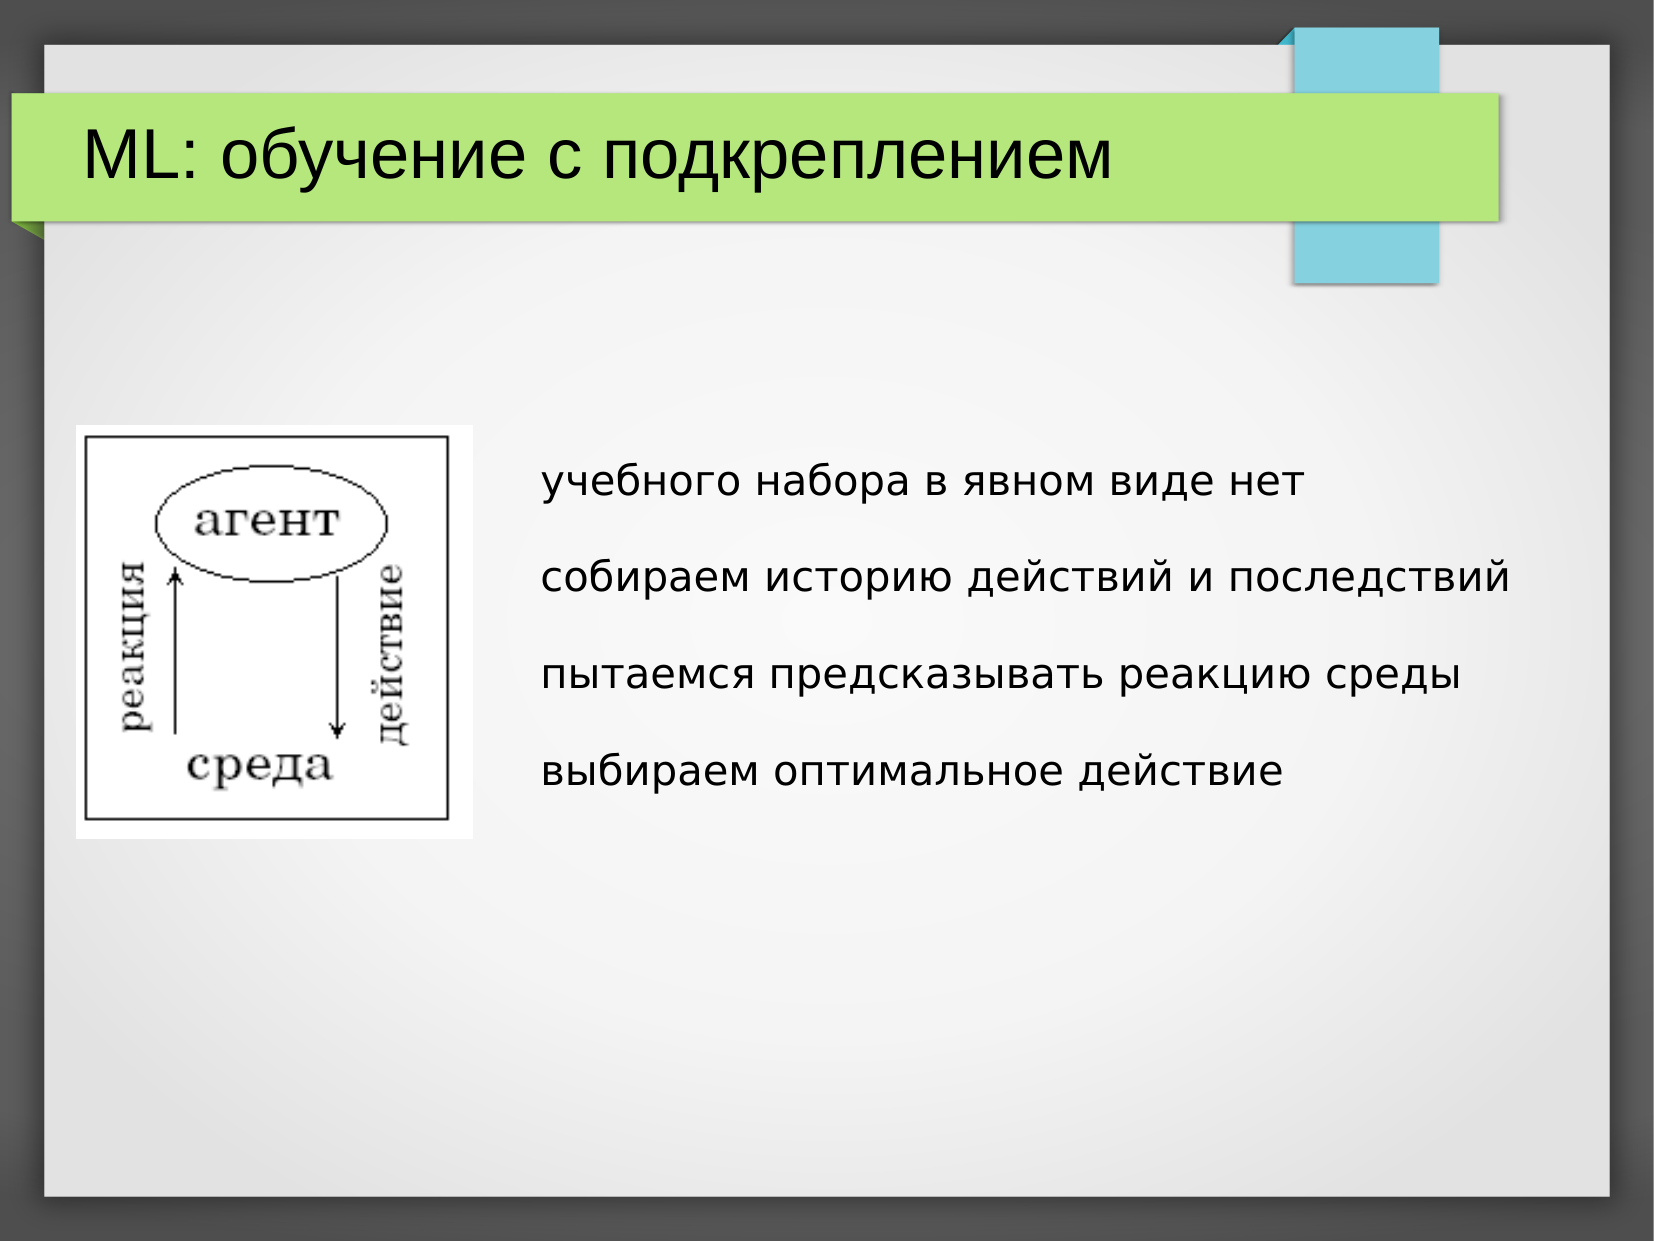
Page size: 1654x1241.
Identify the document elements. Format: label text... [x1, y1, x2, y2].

title ML: обучение с подкреплением [82, 94, 1264, 213]
text_box учебного набора в явном виде нет собираем историю действий и последствий пытаемся предсказывать реакцию среды выбираем оптимальное действие [525, 448, 1548, 815]
picture [0, 0, 1654, 1241]
